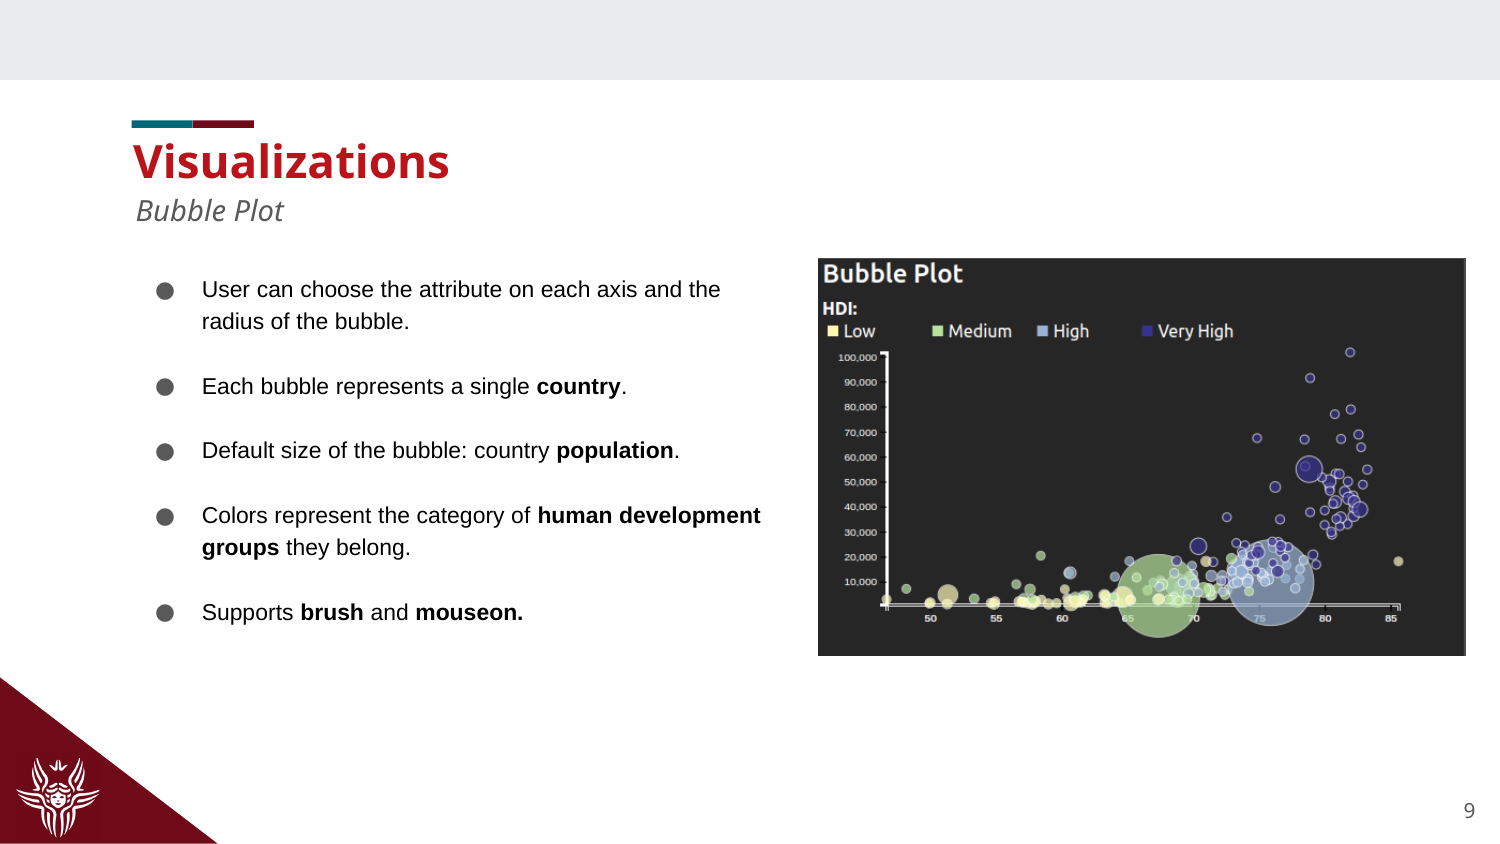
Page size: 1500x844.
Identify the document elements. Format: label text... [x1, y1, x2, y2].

picture [818, 258, 1466, 656]
picture [16, 758, 100, 839]
list User can choose the attribute on each axis and the radius of the bubble. Each bubble represents a single country. Default size of the bubble: country population. Colors represent the category of human development groups they belong. Supports brush and mouseon. [140, 194, 789, 677]
title Visualizations [118, 118, 1380, 206]
slide_number <number> [1400, 779, 1491, 844]
list Bubble Plot [120, 172, 1382, 249]
